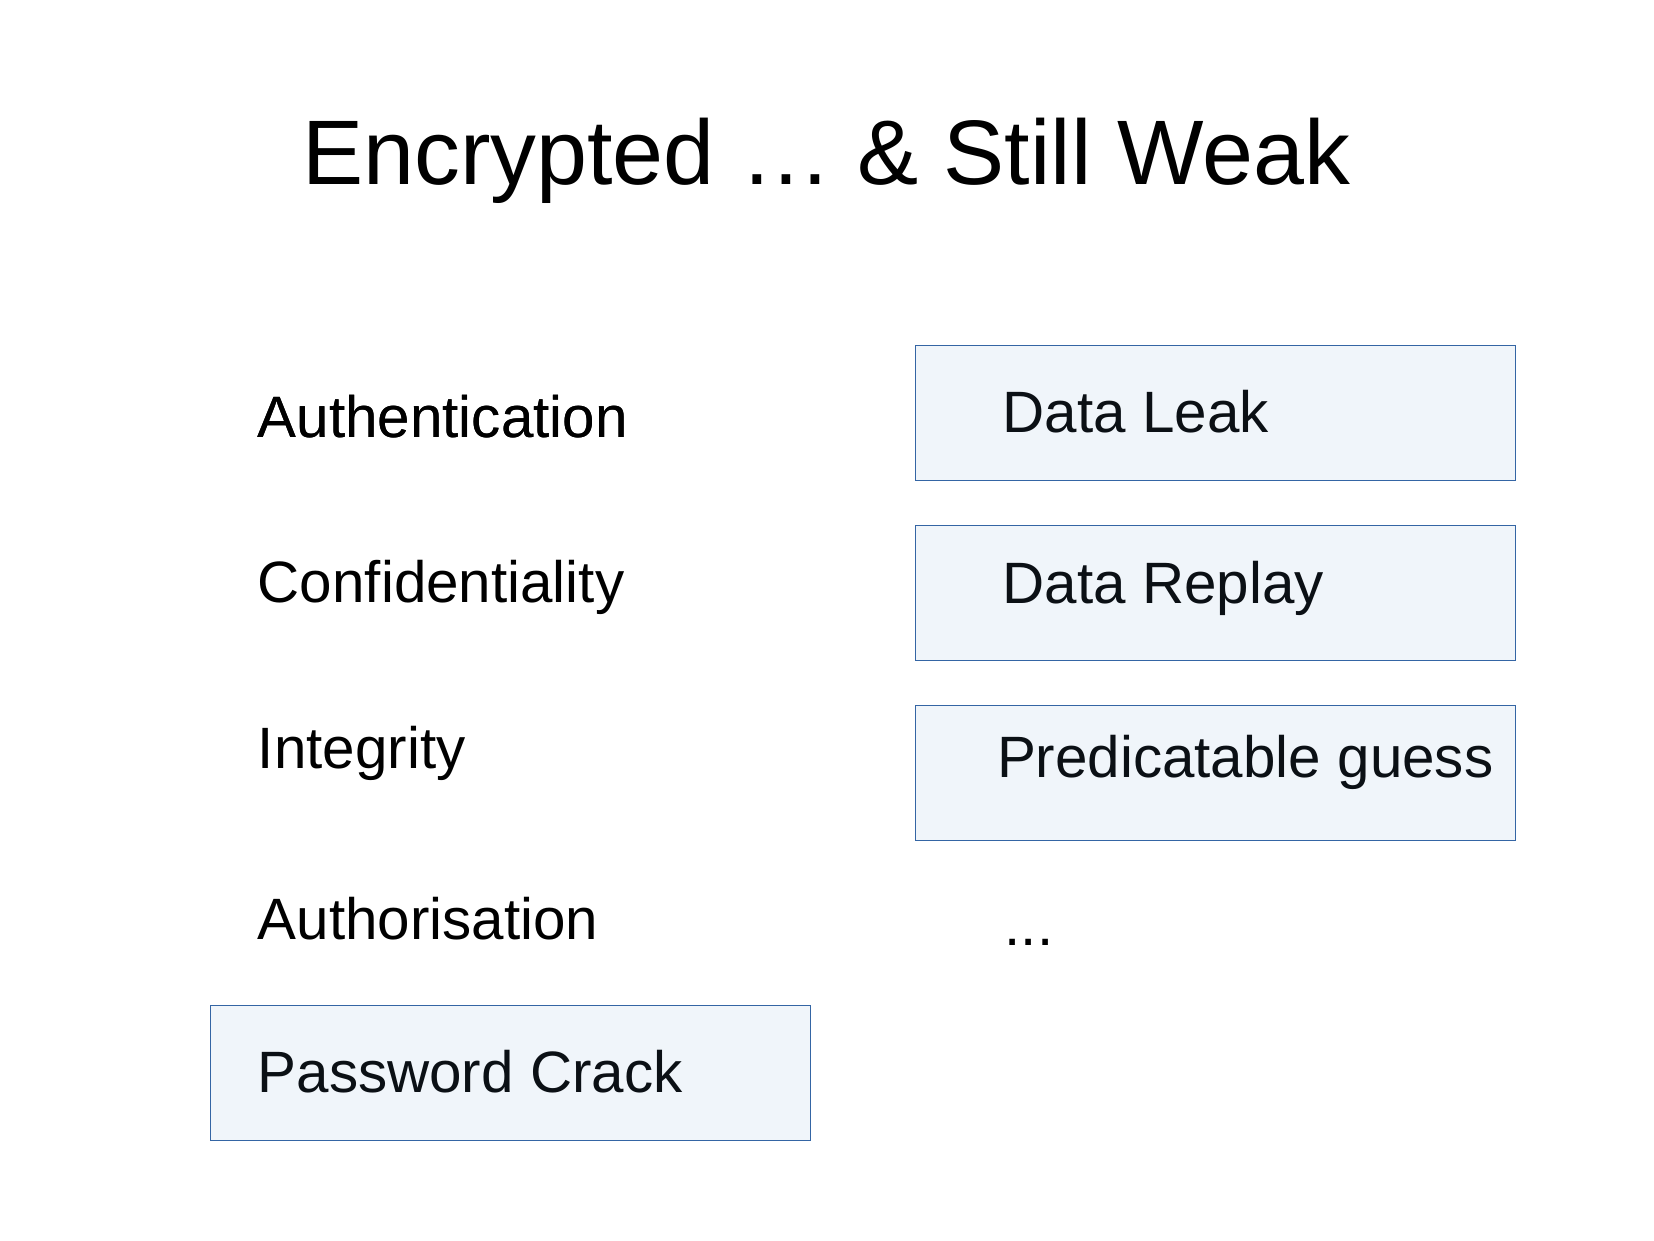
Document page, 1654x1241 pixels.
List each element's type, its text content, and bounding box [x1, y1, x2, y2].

text_box ... [990, 885, 1069, 965]
text_box Authentication [243, 377, 644, 458]
title Encrypted … & Still Weak [82, 49, 1571, 257]
text_box [210, 1005, 811, 1141]
text_box Integrity [243, 707, 481, 788]
text_box [915, 525, 1516, 661]
text_box [915, 705, 1516, 841]
text_box Predicatable guess [982, 717, 1654, 863]
text_box Confidentiality [243, 542, 640, 623]
text_box [915, 345, 1516, 481]
text_box Authorisation [243, 879, 614, 960]
